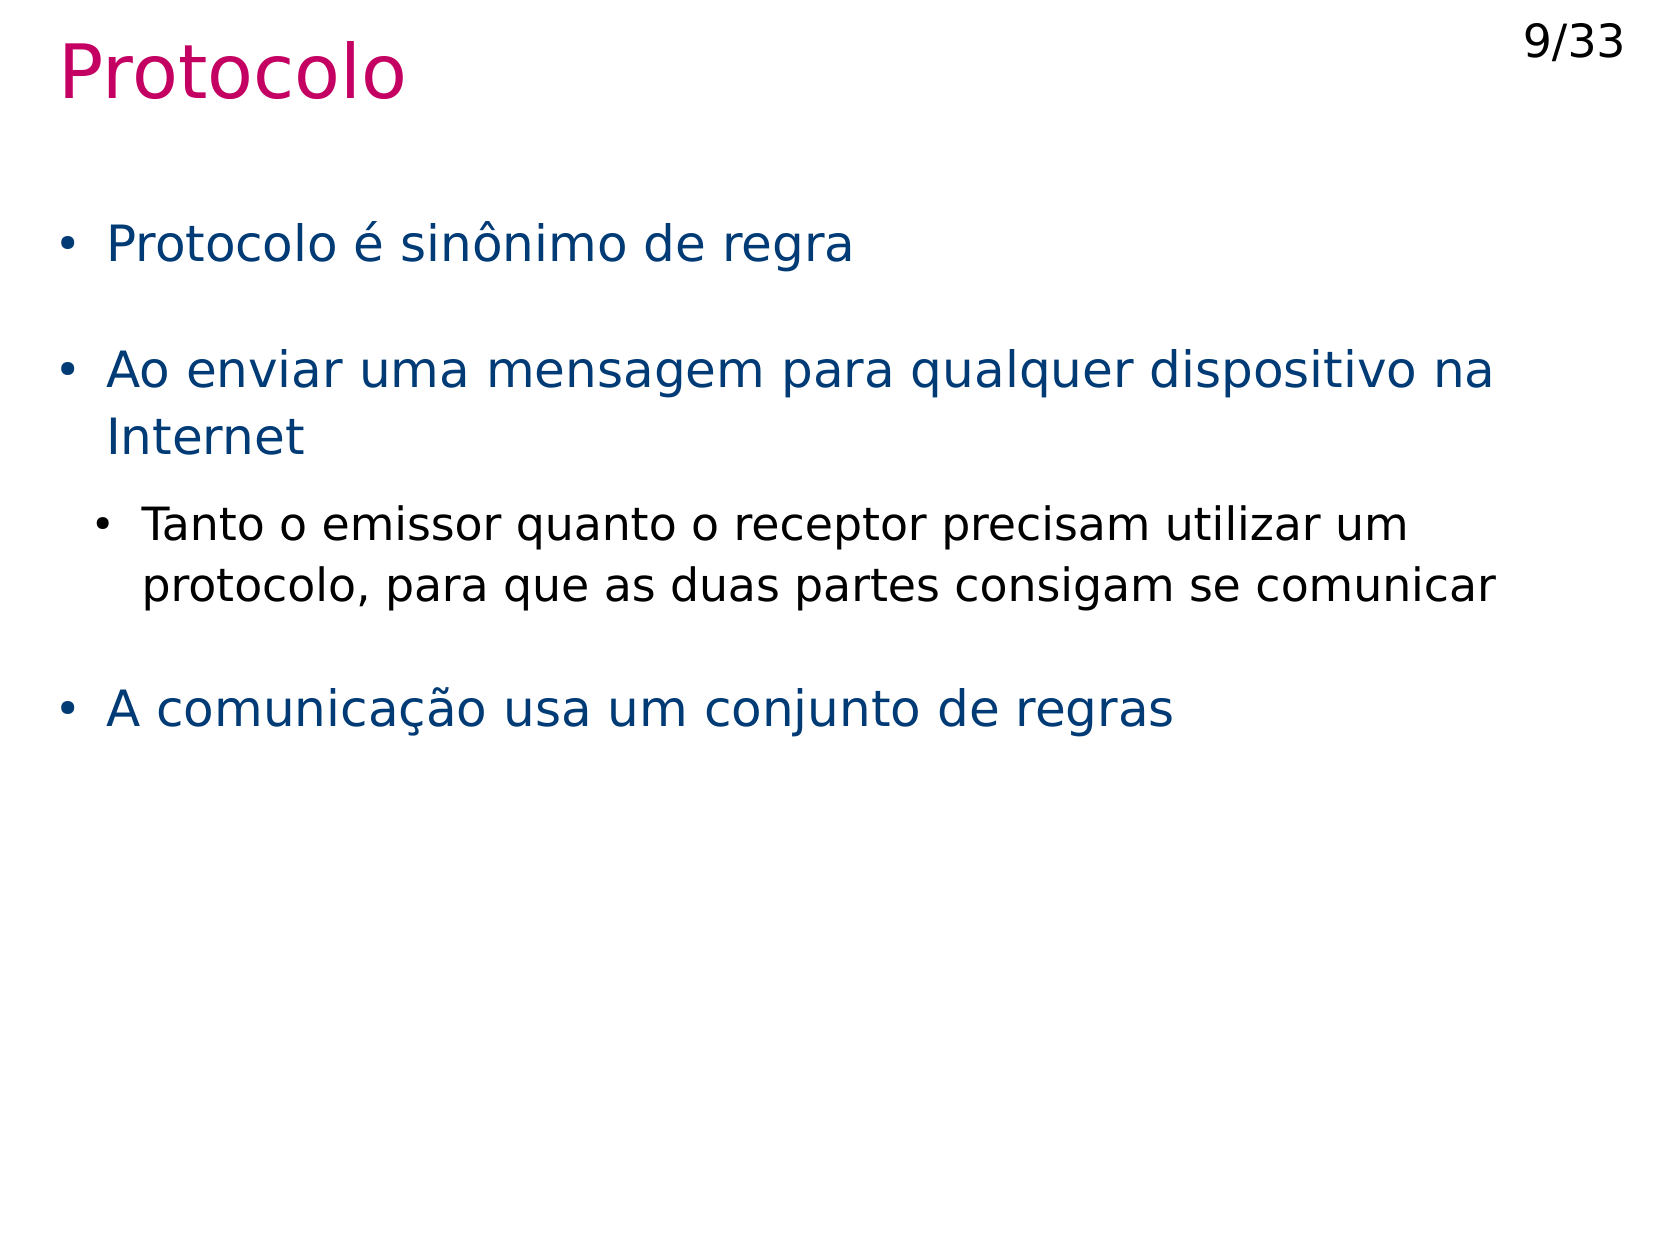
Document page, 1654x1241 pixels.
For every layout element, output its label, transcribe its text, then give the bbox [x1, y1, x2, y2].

list Protocolo é sinônimo de regra Ao enviar uma mensagem para qualquer dispositivo na Internet Tanto o emissor quanto o receptor precisam utilizar um protocolo, para que as duas partes consigam se comunicar A comunicação usa um conjunto de regras [59, 206, 1625, 1211]
title Protocolo [59, 29, 1625, 148]
